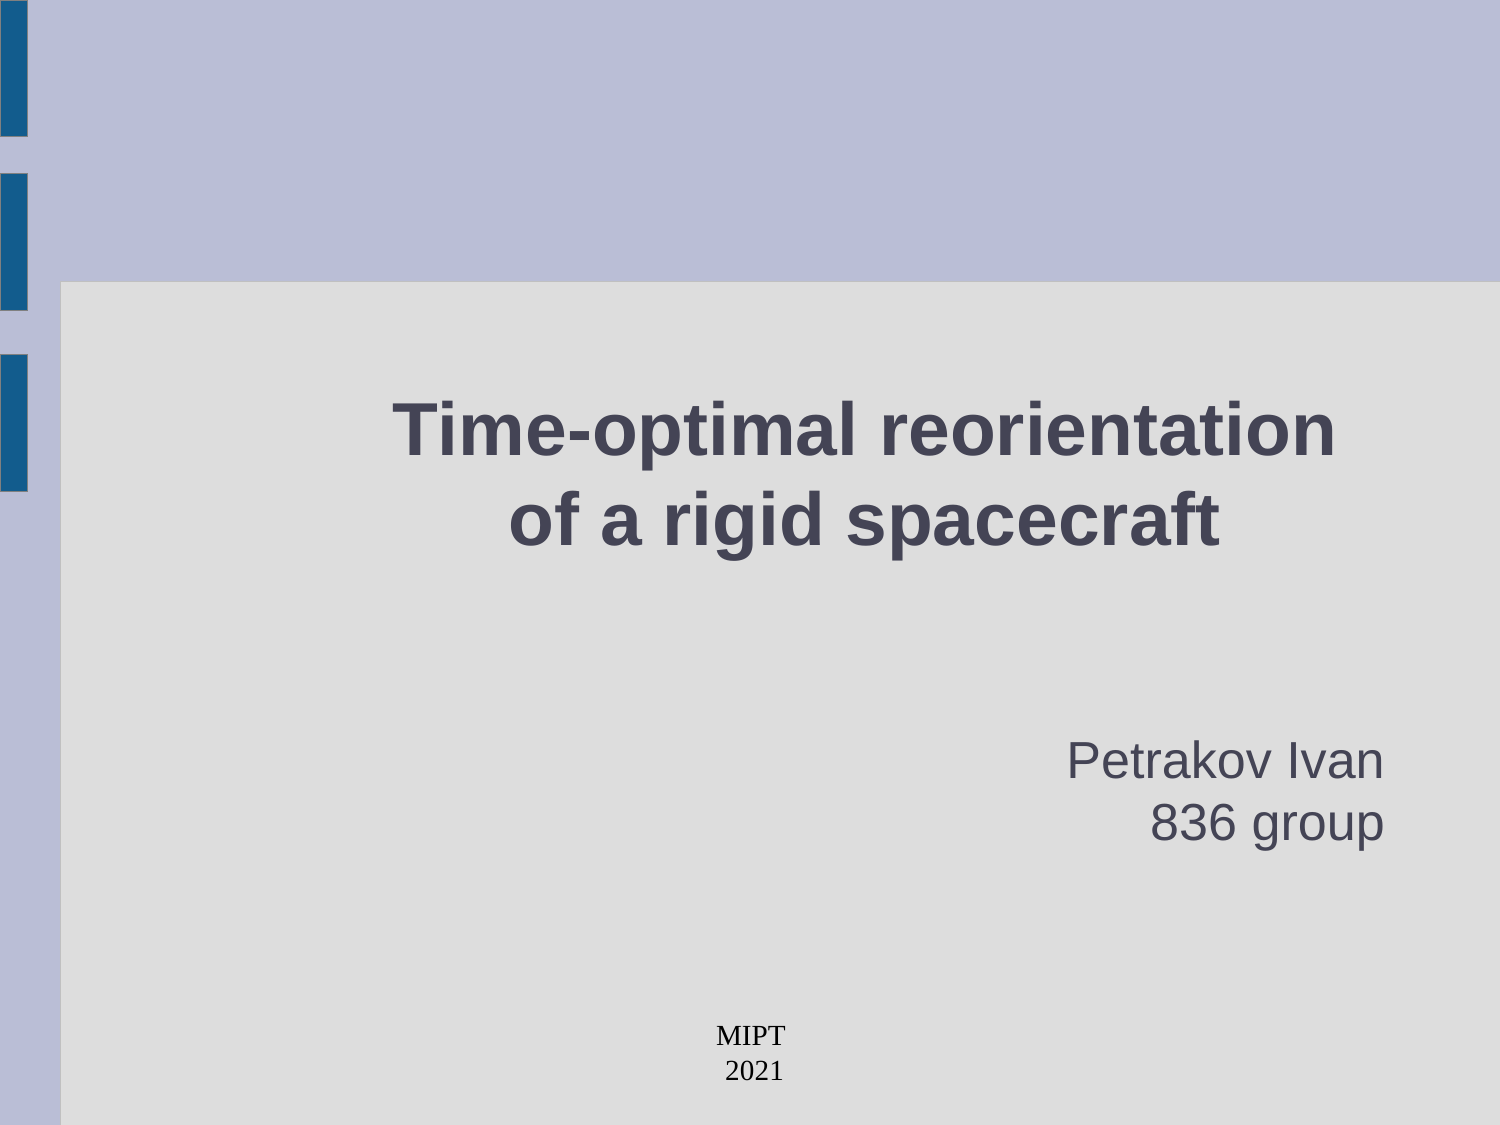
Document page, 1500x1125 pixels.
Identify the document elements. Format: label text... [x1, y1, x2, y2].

subtitle Petrakov Ivan 836 group [832, 668, 1400, 846]
title Time-optimal reorientation of a rigid spacecraft [230, 373, 1500, 616]
text_box MIPT 2021 [623, 1008, 879, 1094]
